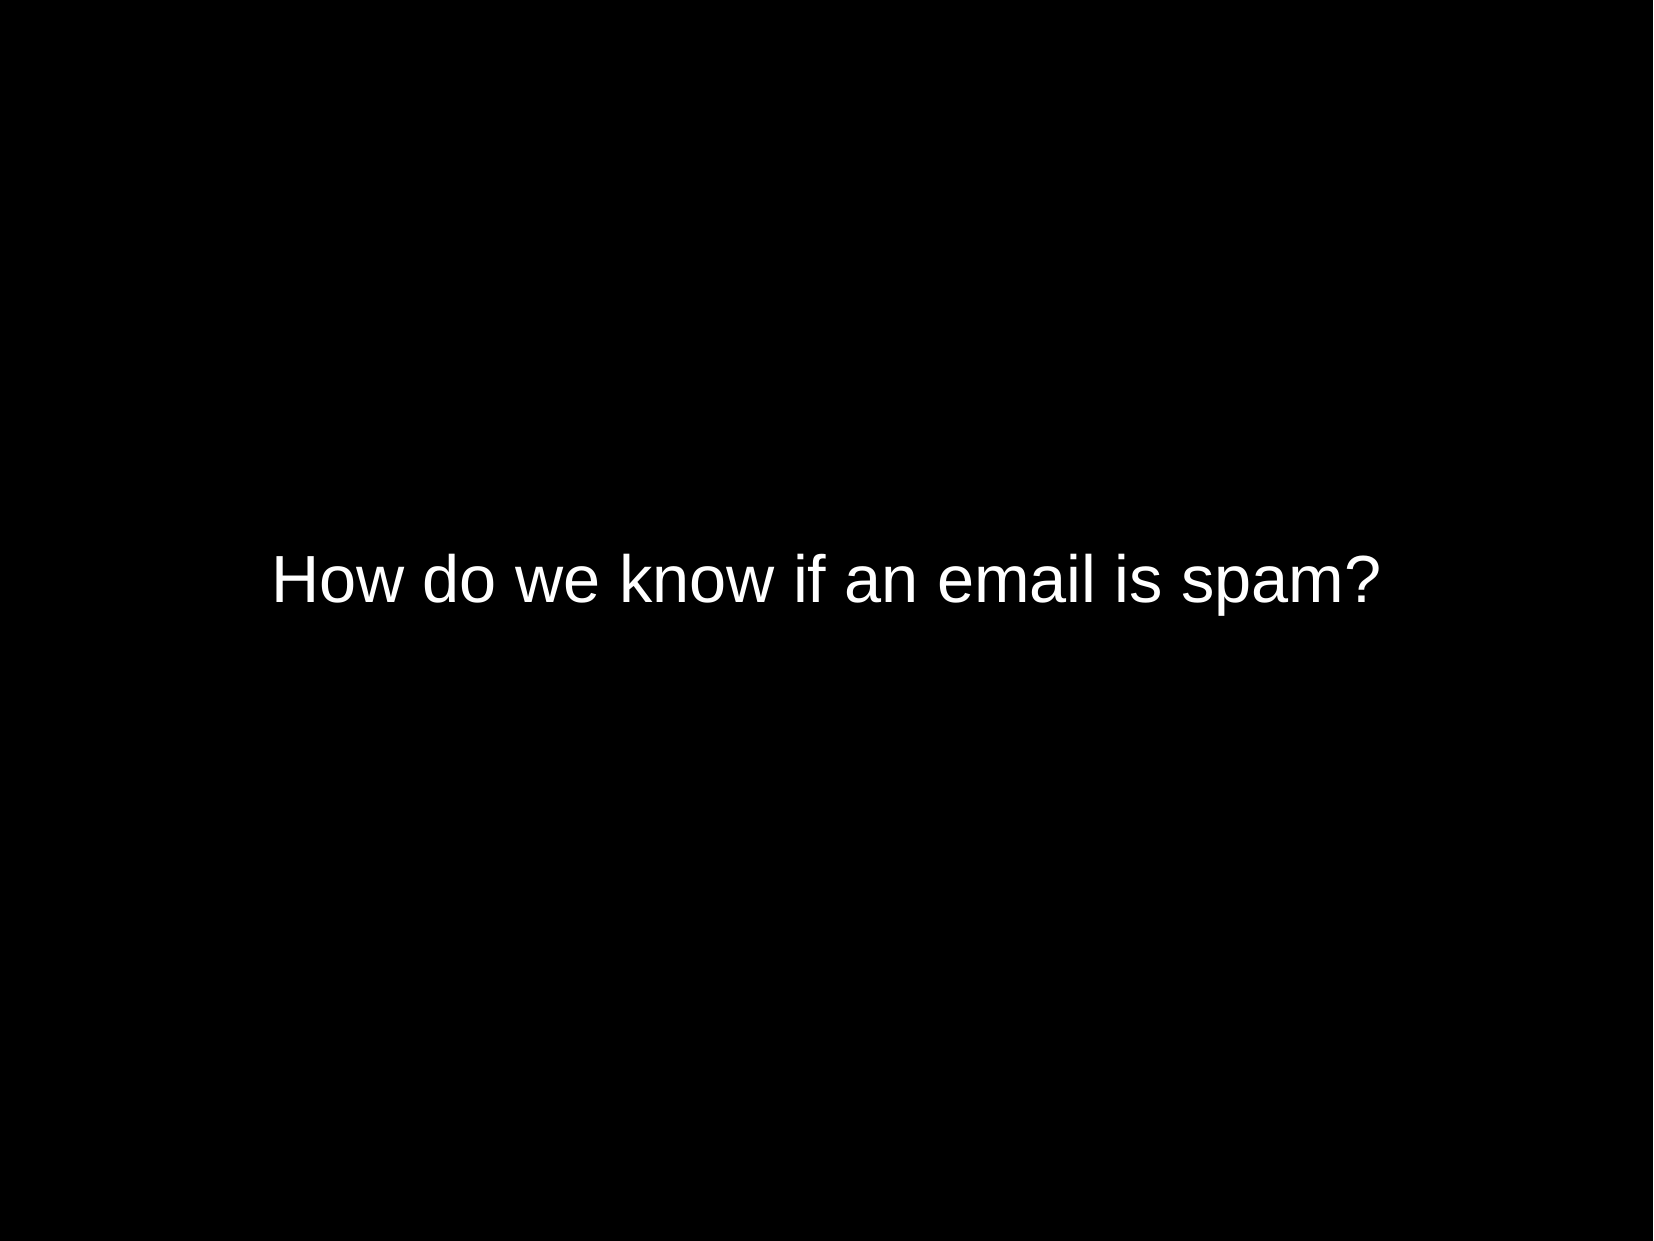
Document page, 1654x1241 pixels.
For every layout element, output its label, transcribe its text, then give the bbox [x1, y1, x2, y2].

subtitle How do we know if an email is spam? [82, 56, 1571, 1102]
